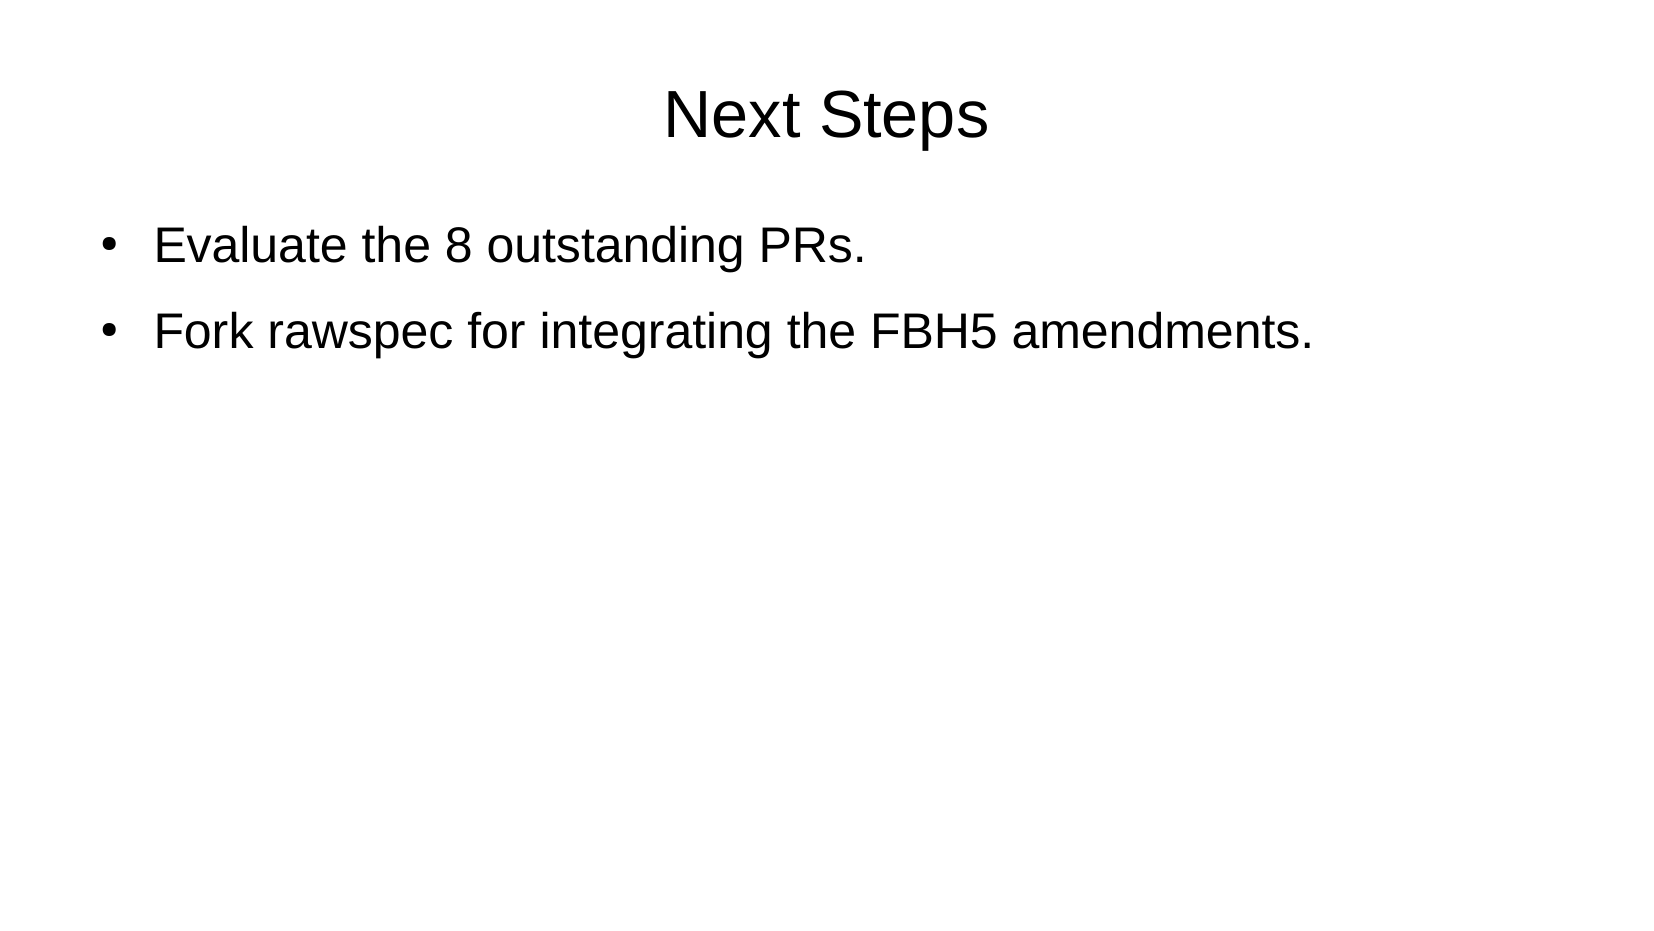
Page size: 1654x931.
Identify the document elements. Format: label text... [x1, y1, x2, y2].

title Next Steps [82, 37, 1571, 193]
list Evaluate the 8 outstanding PRs. Fork rawspec for integrating the FBH5 amendments. [82, 217, 1571, 758]
